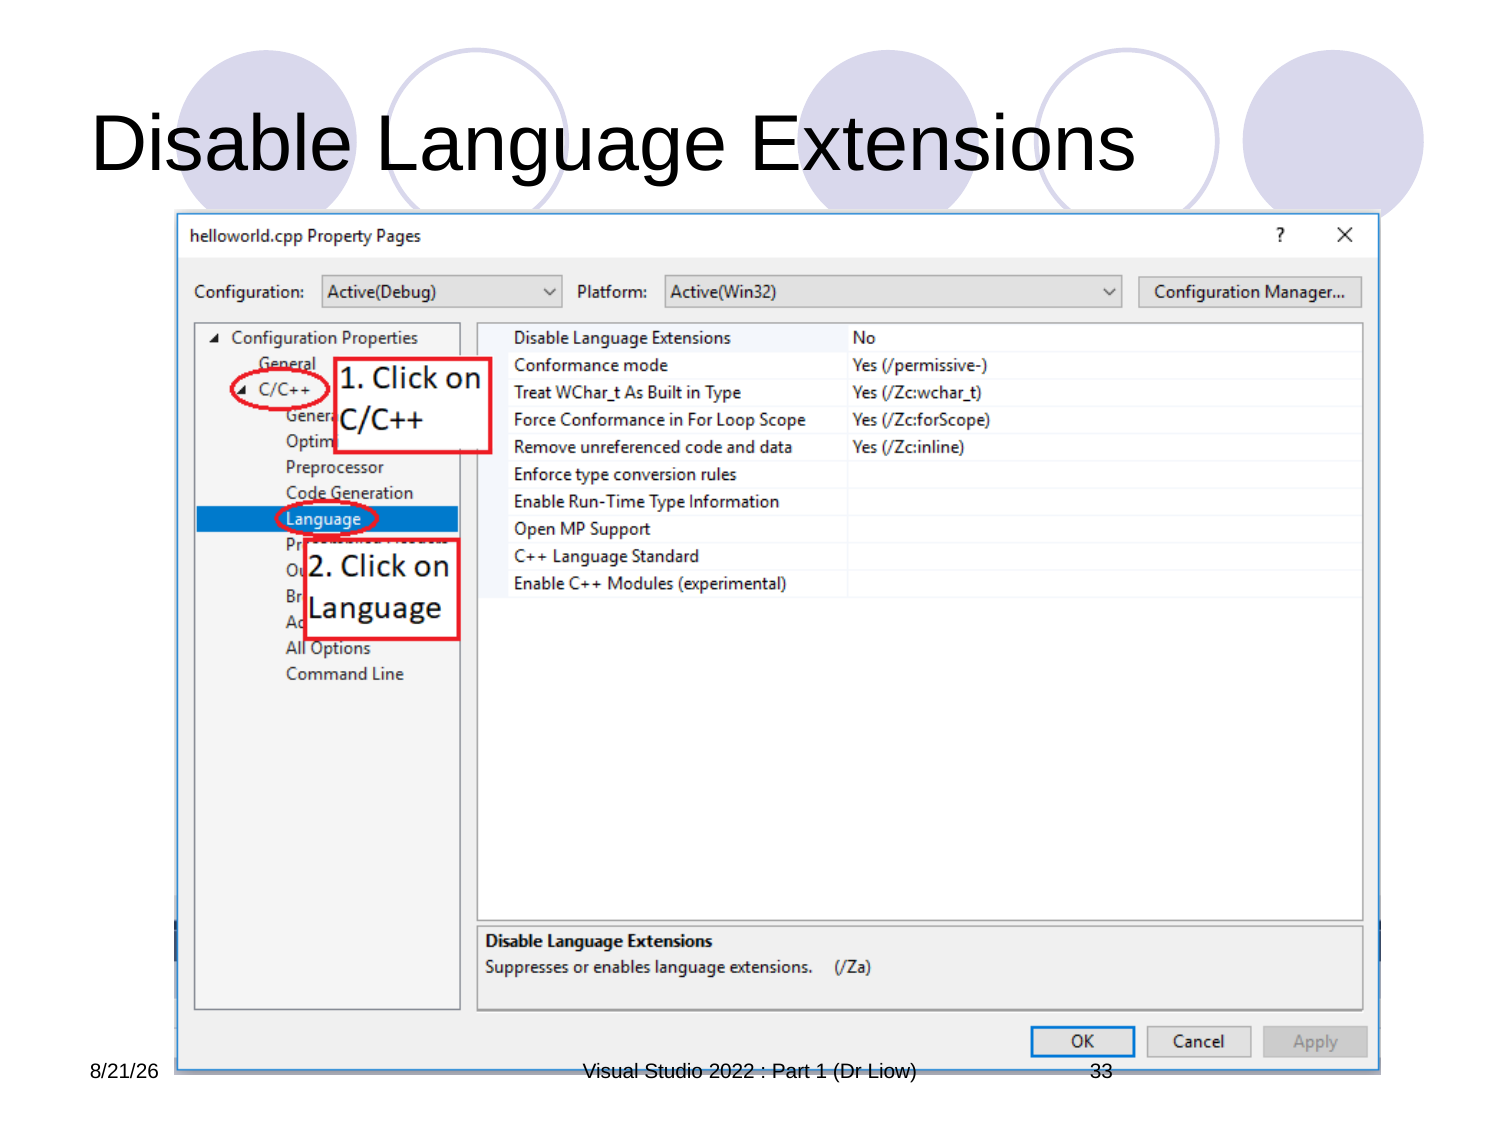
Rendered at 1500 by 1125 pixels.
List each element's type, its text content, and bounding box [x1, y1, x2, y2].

picture [174, 233, 1381, 1075]
text_box <number> [1074, 1049, 1426, 1101]
text_box 1/11/22 [74, 1049, 426, 1101]
title Disable Language Extensions [75, 45, 1426, 233]
text_box Visual Studio 2022 : Part 1 (Dr Liow) [512, 1049, 988, 1101]
